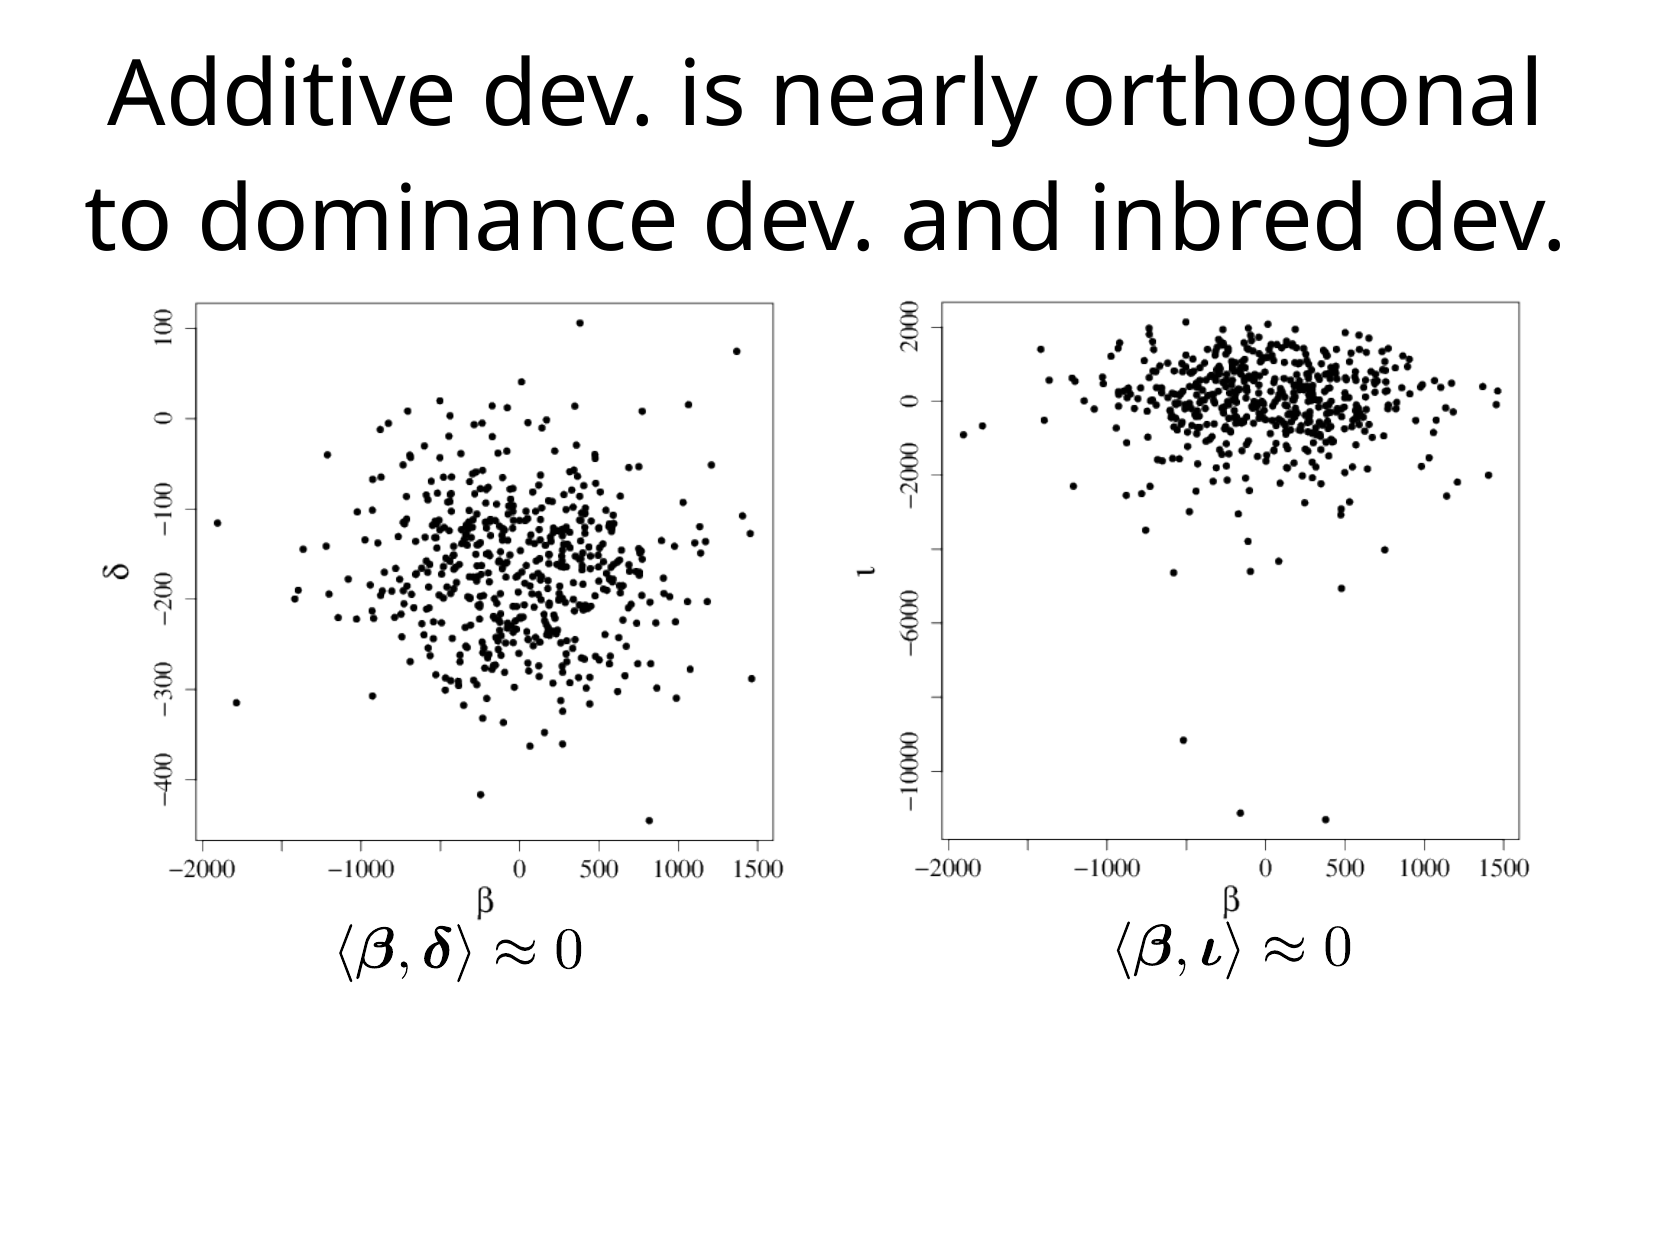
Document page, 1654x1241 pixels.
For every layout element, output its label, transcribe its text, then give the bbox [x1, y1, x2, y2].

picture [88, 218, 817, 947]
title Additive dev. is nearly orthogonal to dominance dev. and inbred dev. [82, 49, 1571, 257]
text_box [332, 947, 584, 983]
picture [834, 217, 1563, 946]
text_box [1110, 946, 1353, 980]
